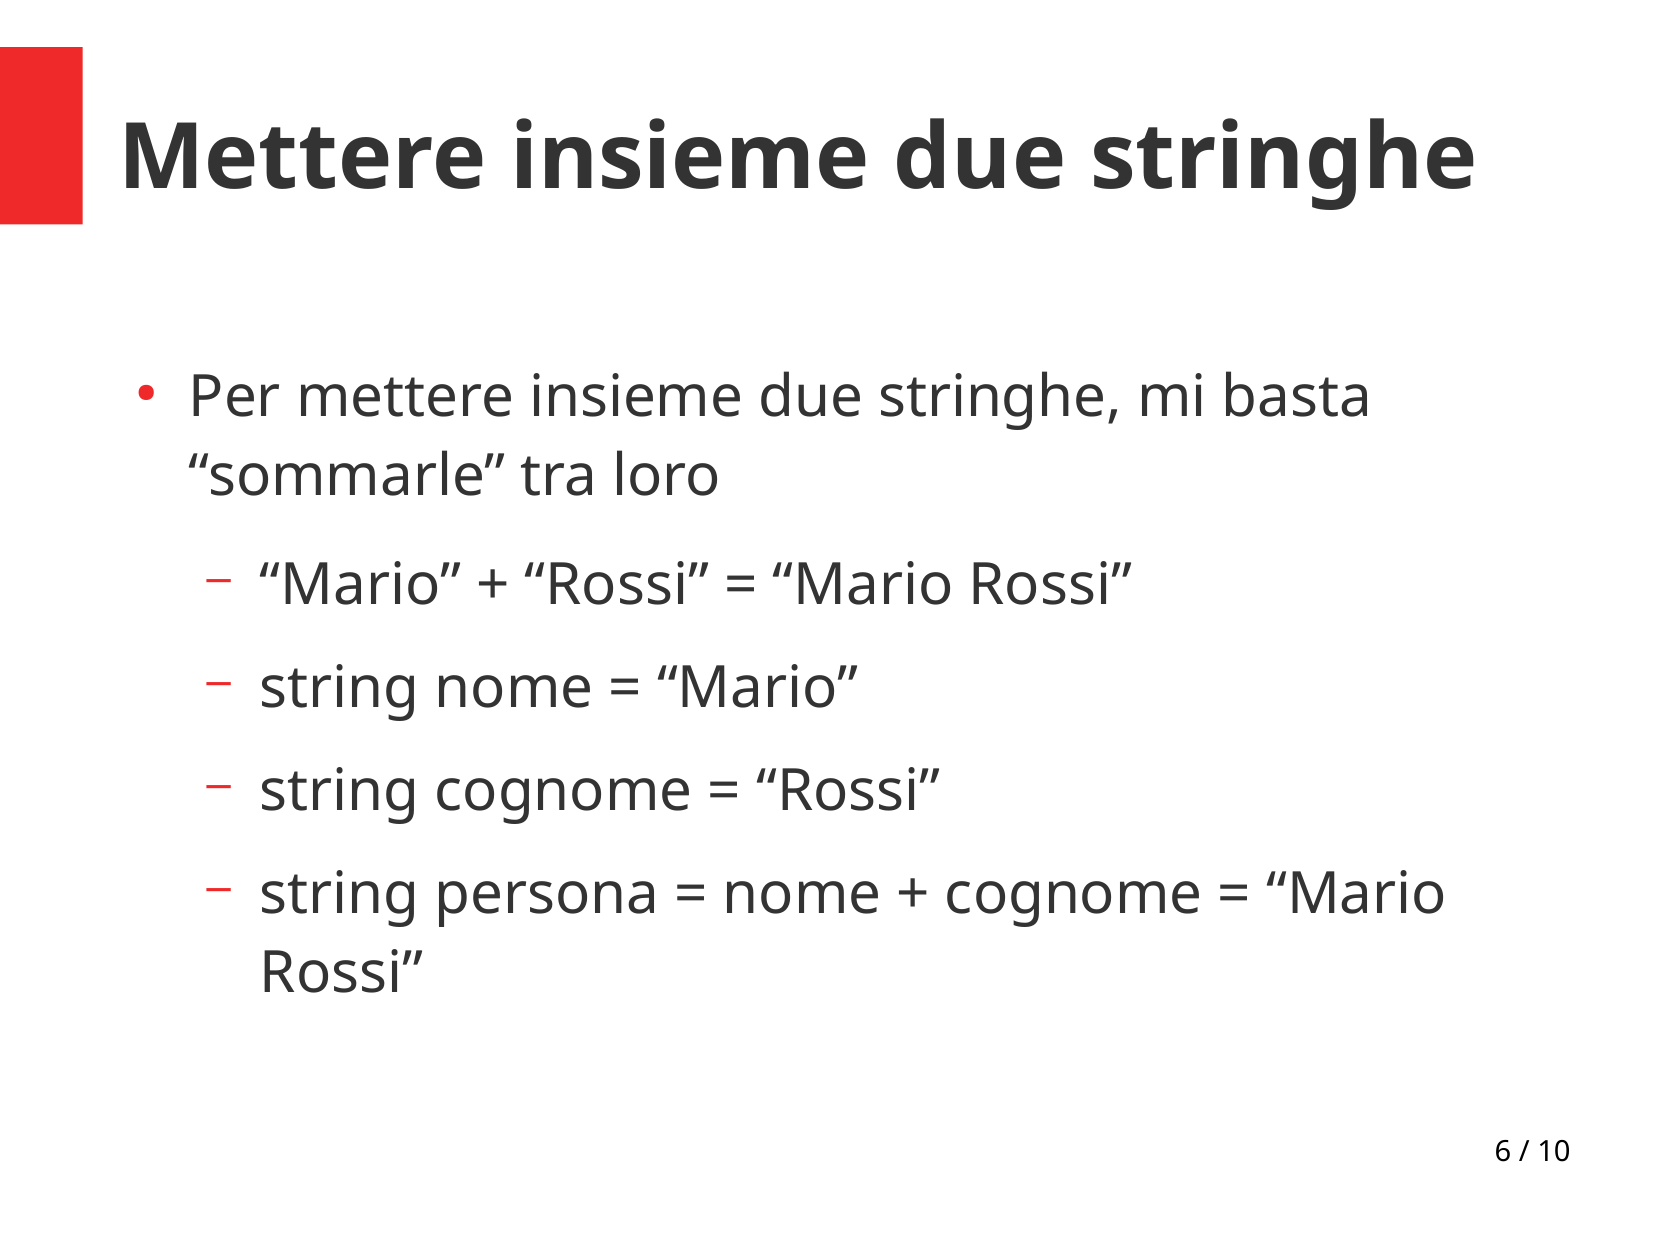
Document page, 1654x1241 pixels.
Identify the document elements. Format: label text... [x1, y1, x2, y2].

title Mettere insieme due stringhe [118, 45, 1571, 260]
list Per mettere insieme due stringhe, mi basta “sommarle” tra loro “Mario” + “Rossi” = “Mario Rossi” string nome = “Mario” string cognome = “Rossi” string persona = nome + cognome = “Mario Rossi” [118, 354, 1536, 1074]
